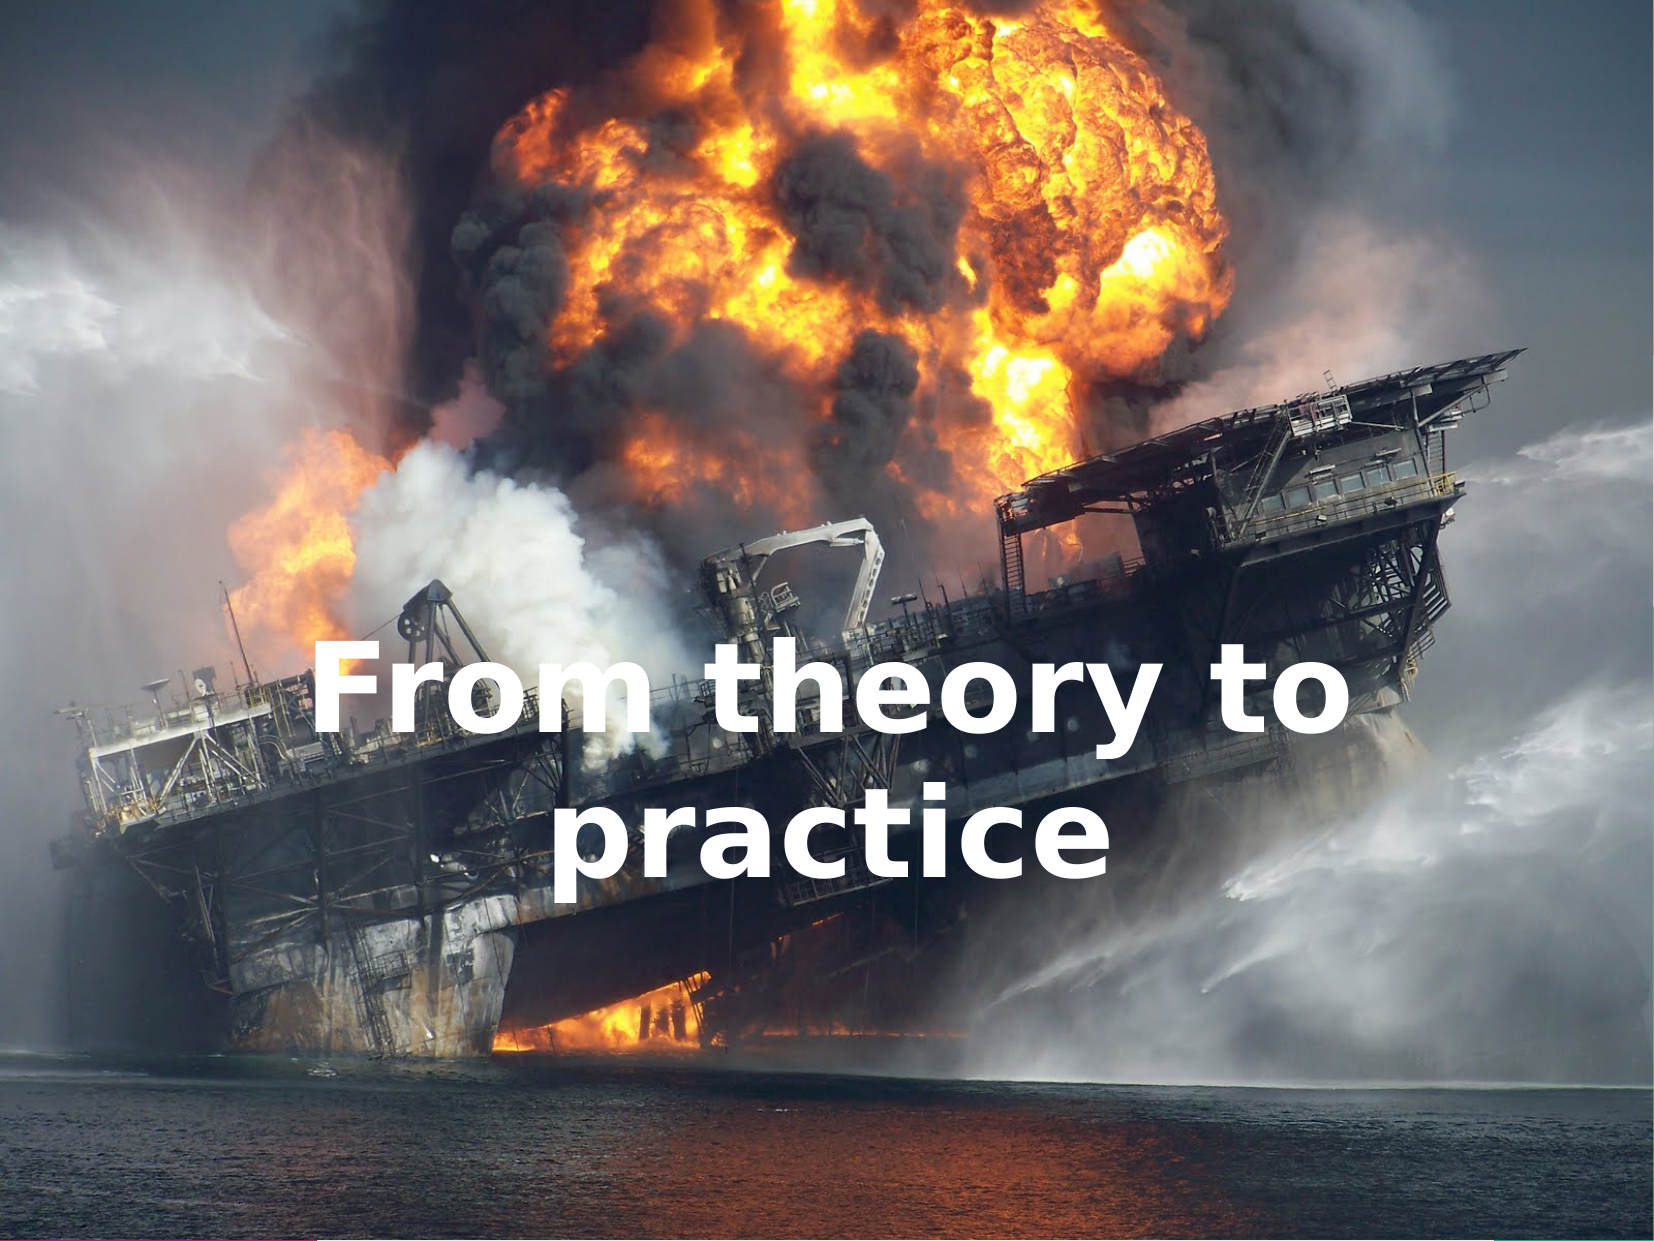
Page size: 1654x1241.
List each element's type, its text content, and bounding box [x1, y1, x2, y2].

title From theory to practice [118, 555, 1542, 969]
picture [0, 0, 1654, 1240]
